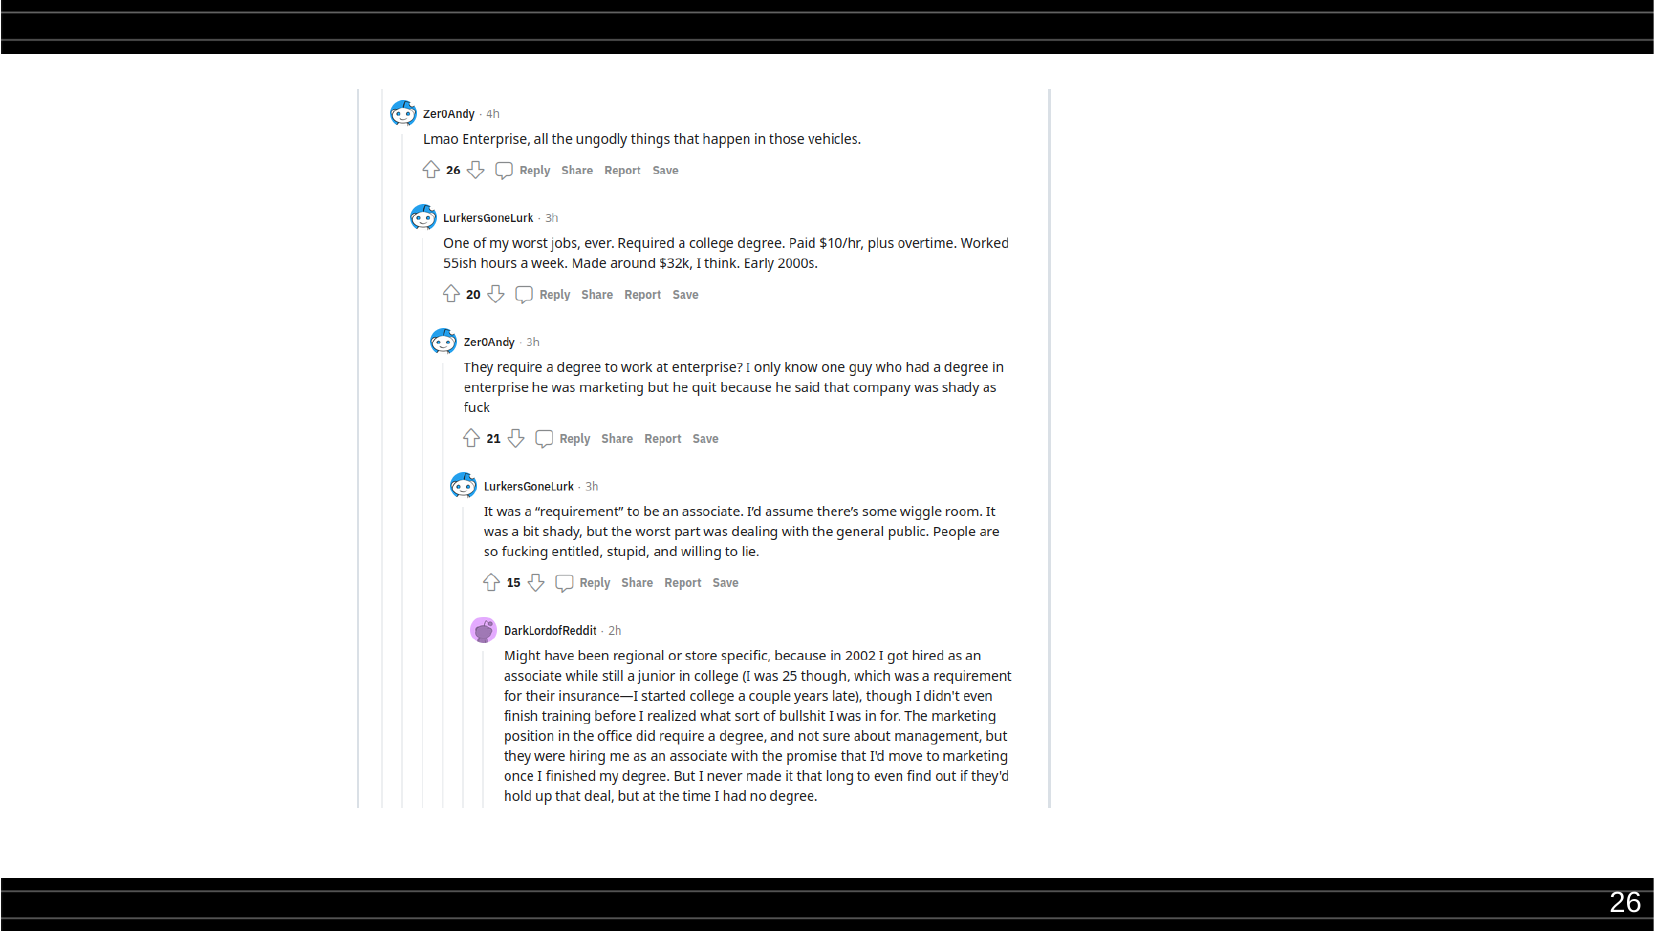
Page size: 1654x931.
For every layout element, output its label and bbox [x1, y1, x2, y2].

picture [357, 89, 1051, 808]
picture [1, 0, 1654, 54]
picture [1, 878, 1654, 931]
